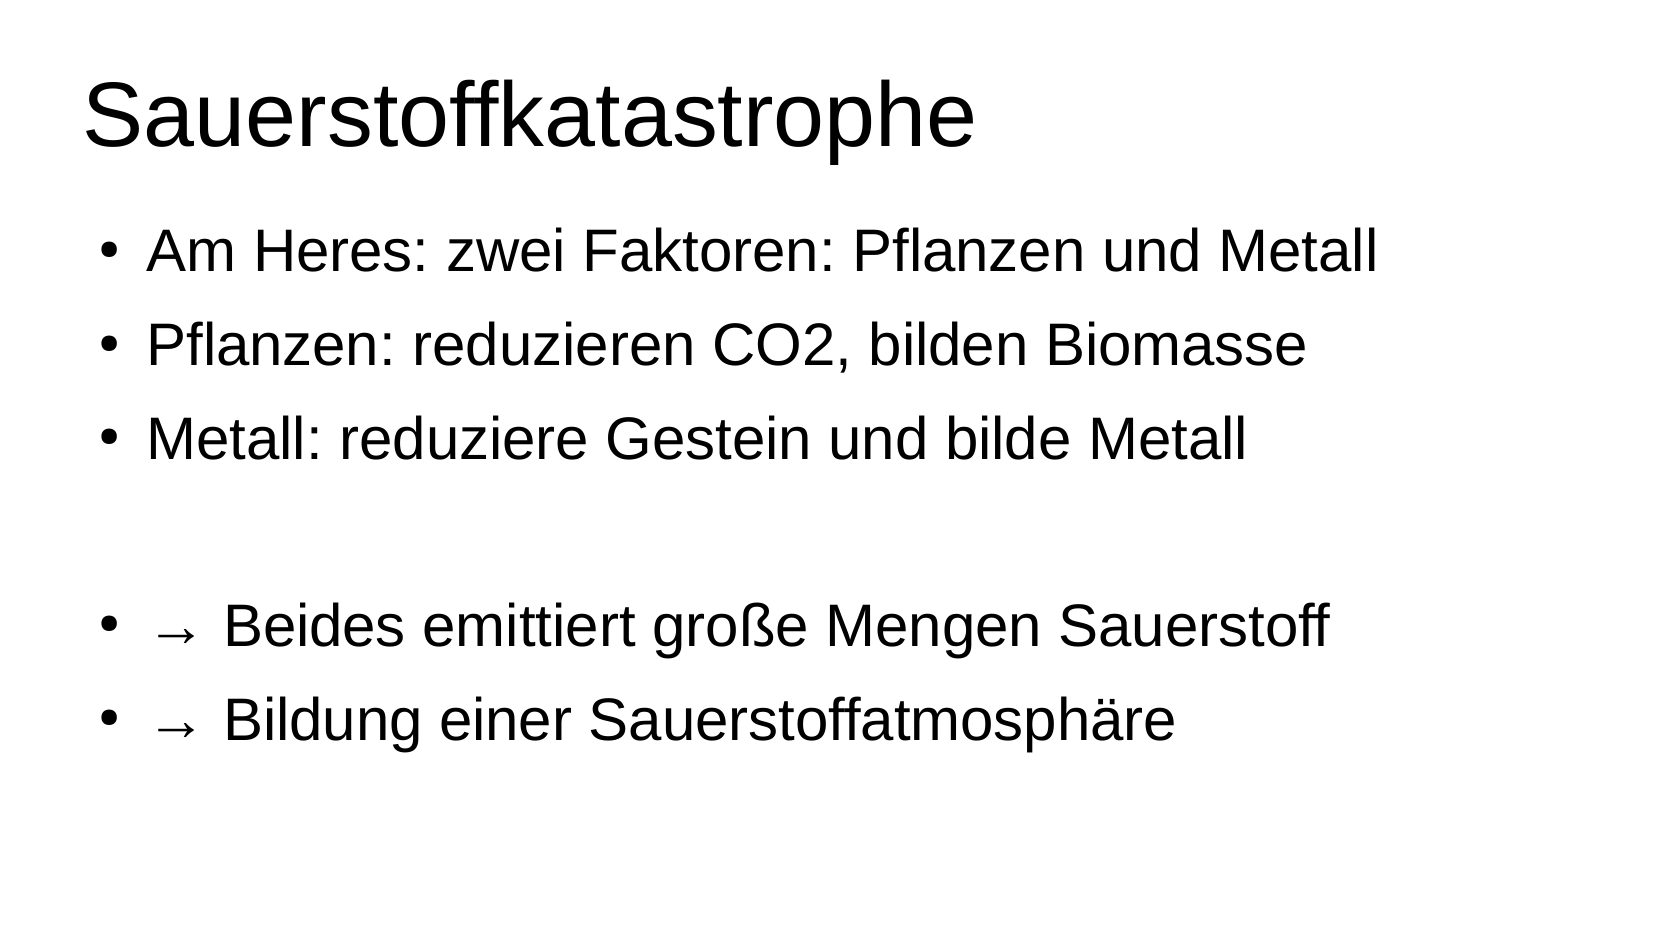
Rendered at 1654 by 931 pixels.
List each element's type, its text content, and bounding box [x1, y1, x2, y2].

list Am Heres: zwei Faktoren: Pflanzen und Metall Pflanzen: reduzieren CO2, bilden Biomasse Metall: reduziere Gestein und bilde Metall → Beides emittiert große Mengen Sauerstoff → Bildung einer Sauerstoffatmosphäre [82, 217, 1571, 758]
title Sauerstoffkatastrophe [82, 37, 1571, 193]
